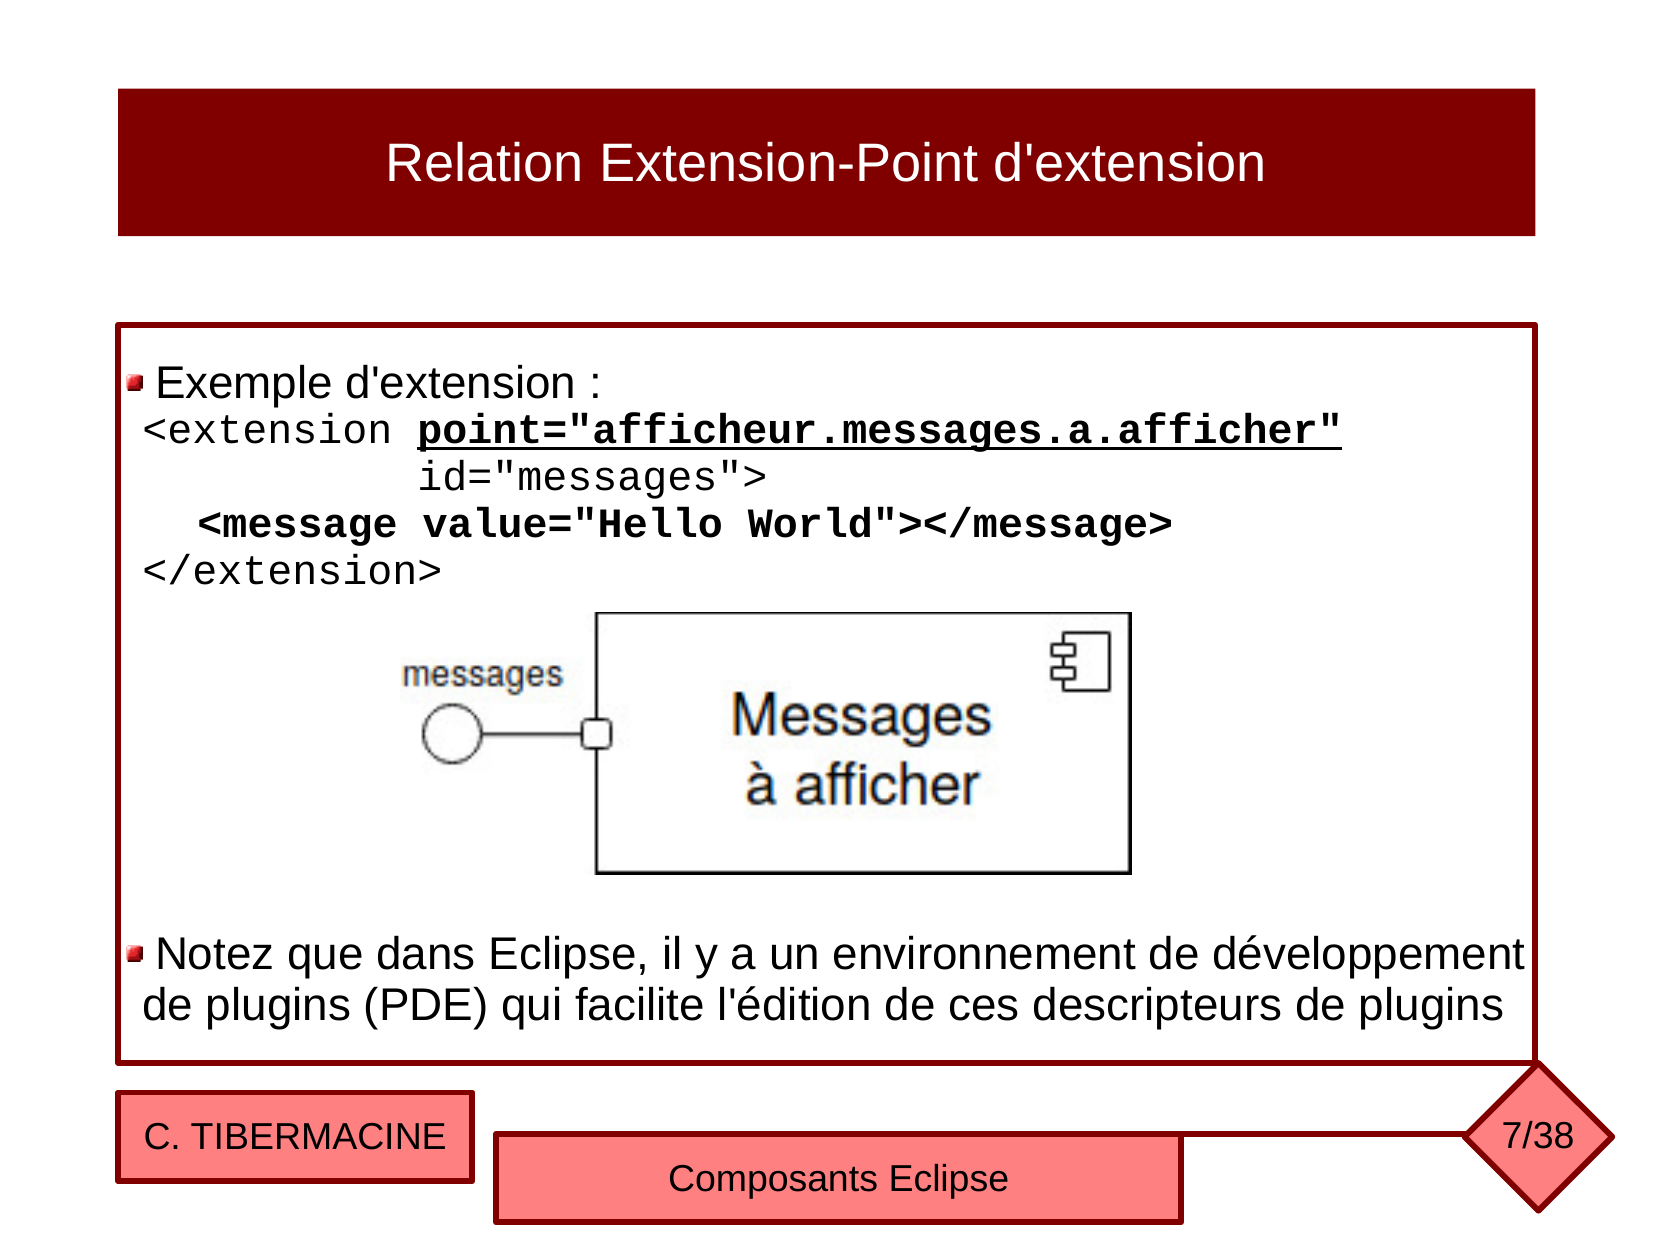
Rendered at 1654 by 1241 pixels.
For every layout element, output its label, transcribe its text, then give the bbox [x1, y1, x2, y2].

picture [400, 612, 1132, 875]
picture [126, 945, 143, 962]
text_box Composants Eclipse [496, 1133, 1182, 1223]
text_box [1494, 1062, 1583, 1107]
text_box Exemple d'extension : <extension point="afficheur.messages.a.afficher" id="messages"> <message value="Hello World"></message> </extension> Notez que dans Eclipse, il y a un environnement de développement de plugins (PDE) qui facilite l'édition de ces descripteurs de plugins [118, 324, 1536, 1063]
text_box C. TIBERMACINE [118, 1092, 473, 1182]
text_box Relation Extension-Point d'extension [118, 88, 1536, 237]
text_box [1491, 1164, 1586, 1211]
text_box [1464, 1115, 1486, 1159]
text_box <numéro>/38 [1486, 1107, 1654, 1164]
picture [126, 374, 143, 391]
